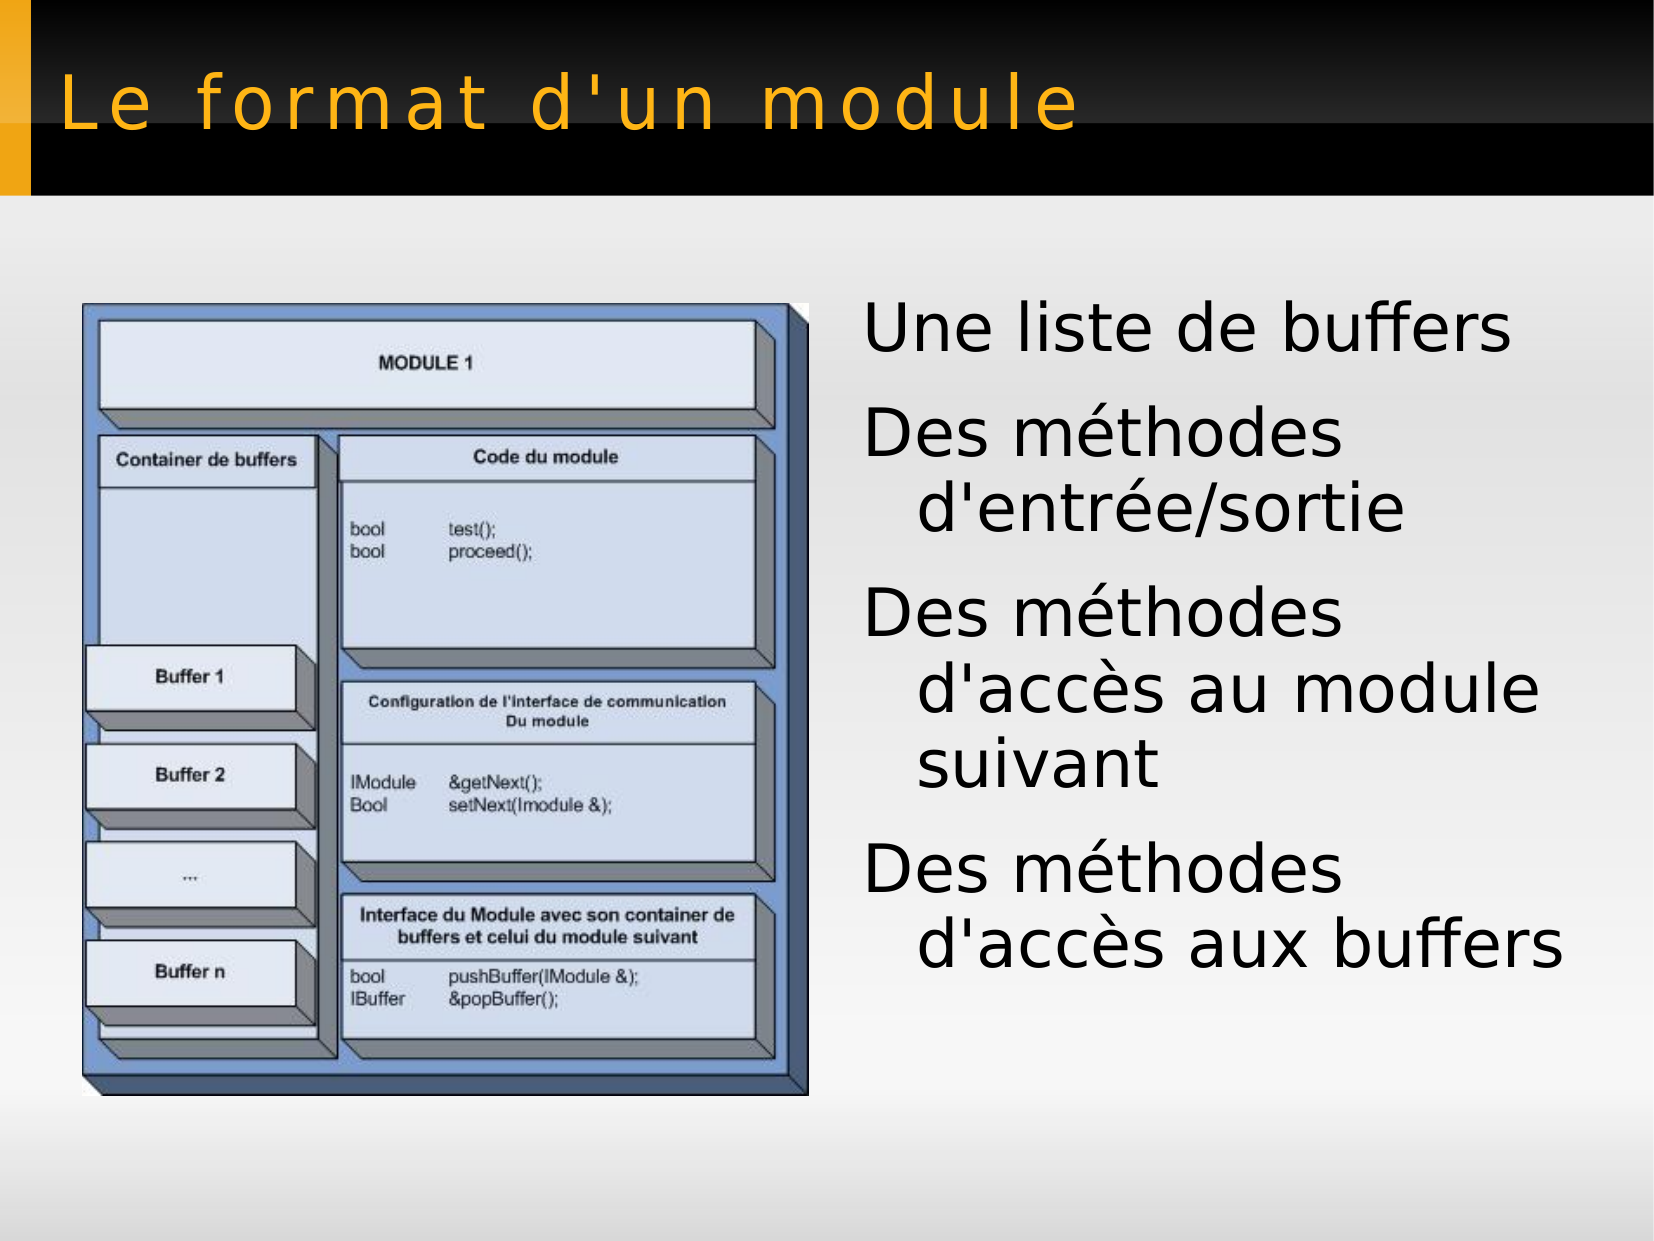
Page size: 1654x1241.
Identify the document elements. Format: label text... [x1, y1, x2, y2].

list Une liste de buffers Des méthodes d'entrée/sortie Des méthodes d'accès au module suivant Des méthodes d'accès aux buffers [845, 290, 1572, 1109]
picture [0, 0, 1654, 1241]
title Le format d'un module [59, 29, 1270, 178]
